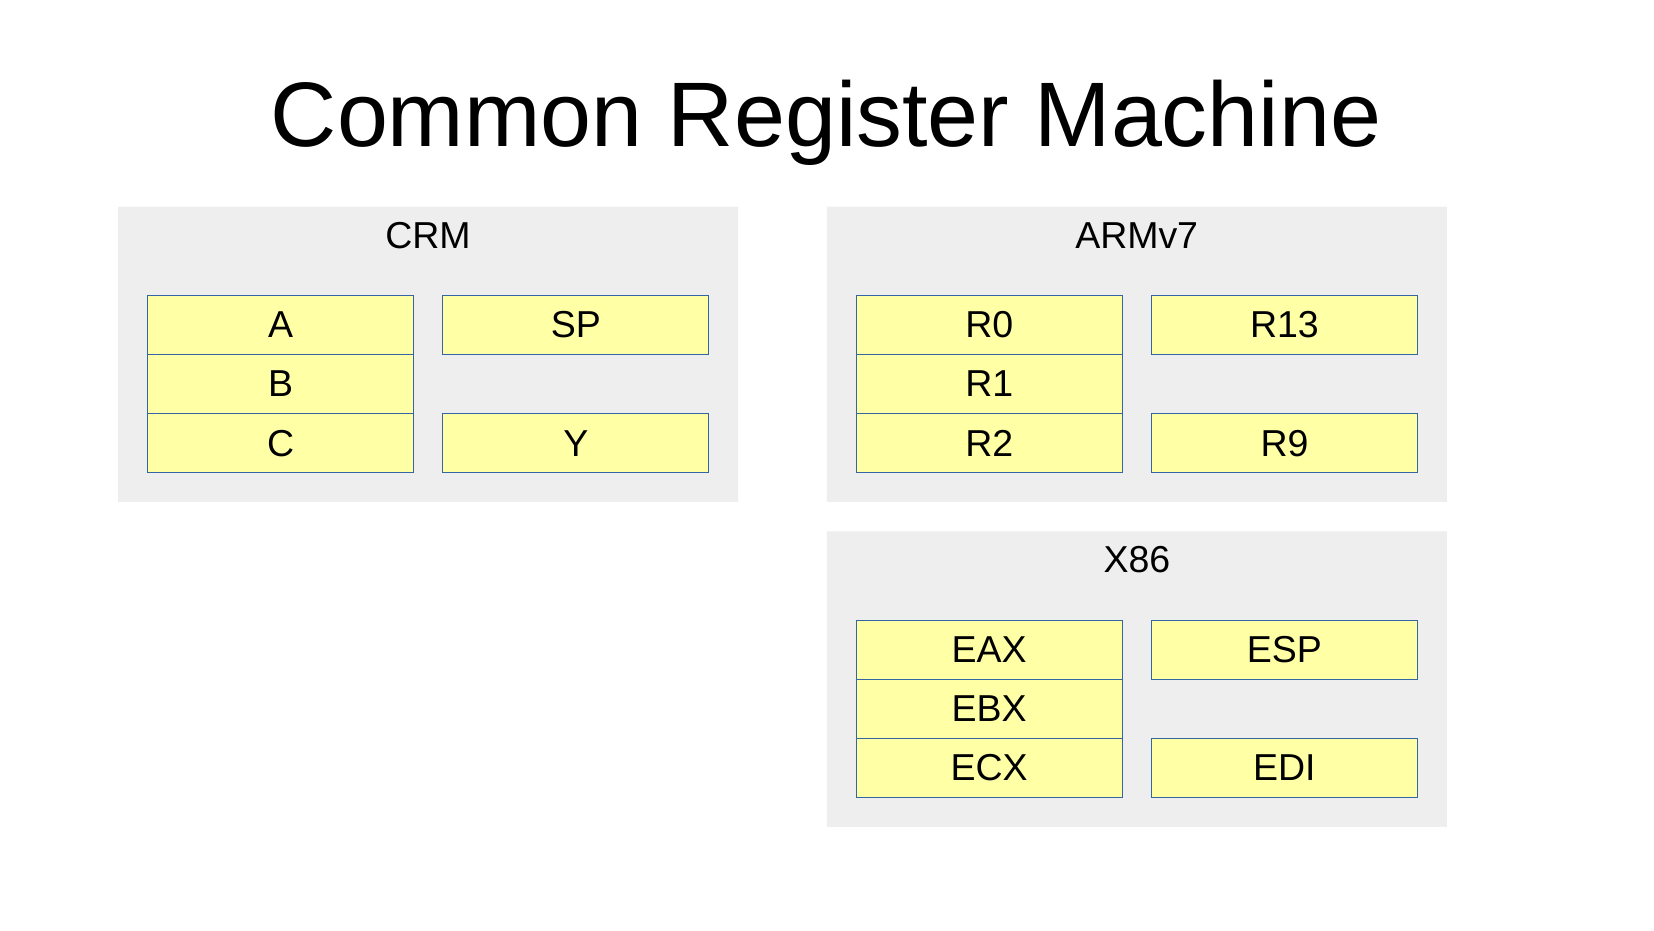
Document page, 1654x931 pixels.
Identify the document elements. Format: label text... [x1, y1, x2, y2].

text_box X86 [826, 531, 1447, 827]
text_box SP [442, 295, 709, 355]
text_box ECX [856, 738, 1123, 798]
text_box ESP [1151, 620, 1418, 680]
title Common Register Machine [82, 37, 1571, 193]
text_box CRM [118, 206, 739, 502]
text_box Y [442, 413, 709, 473]
text_box C [147, 413, 414, 473]
text_box EAX [856, 620, 1123, 679]
text_box EBX [856, 679, 1123, 738]
text_box R9 [1151, 413, 1418, 473]
text_box B [147, 354, 414, 413]
text_box R0 [856, 295, 1123, 354]
text_box R2 [856, 413, 1123, 473]
text_box R13 [1151, 295, 1418, 355]
text_box ARMv7 [826, 206, 1447, 502]
text_box EDI [1151, 738, 1418, 798]
text_box R1 [856, 354, 1123, 413]
text_box A [147, 295, 414, 354]
